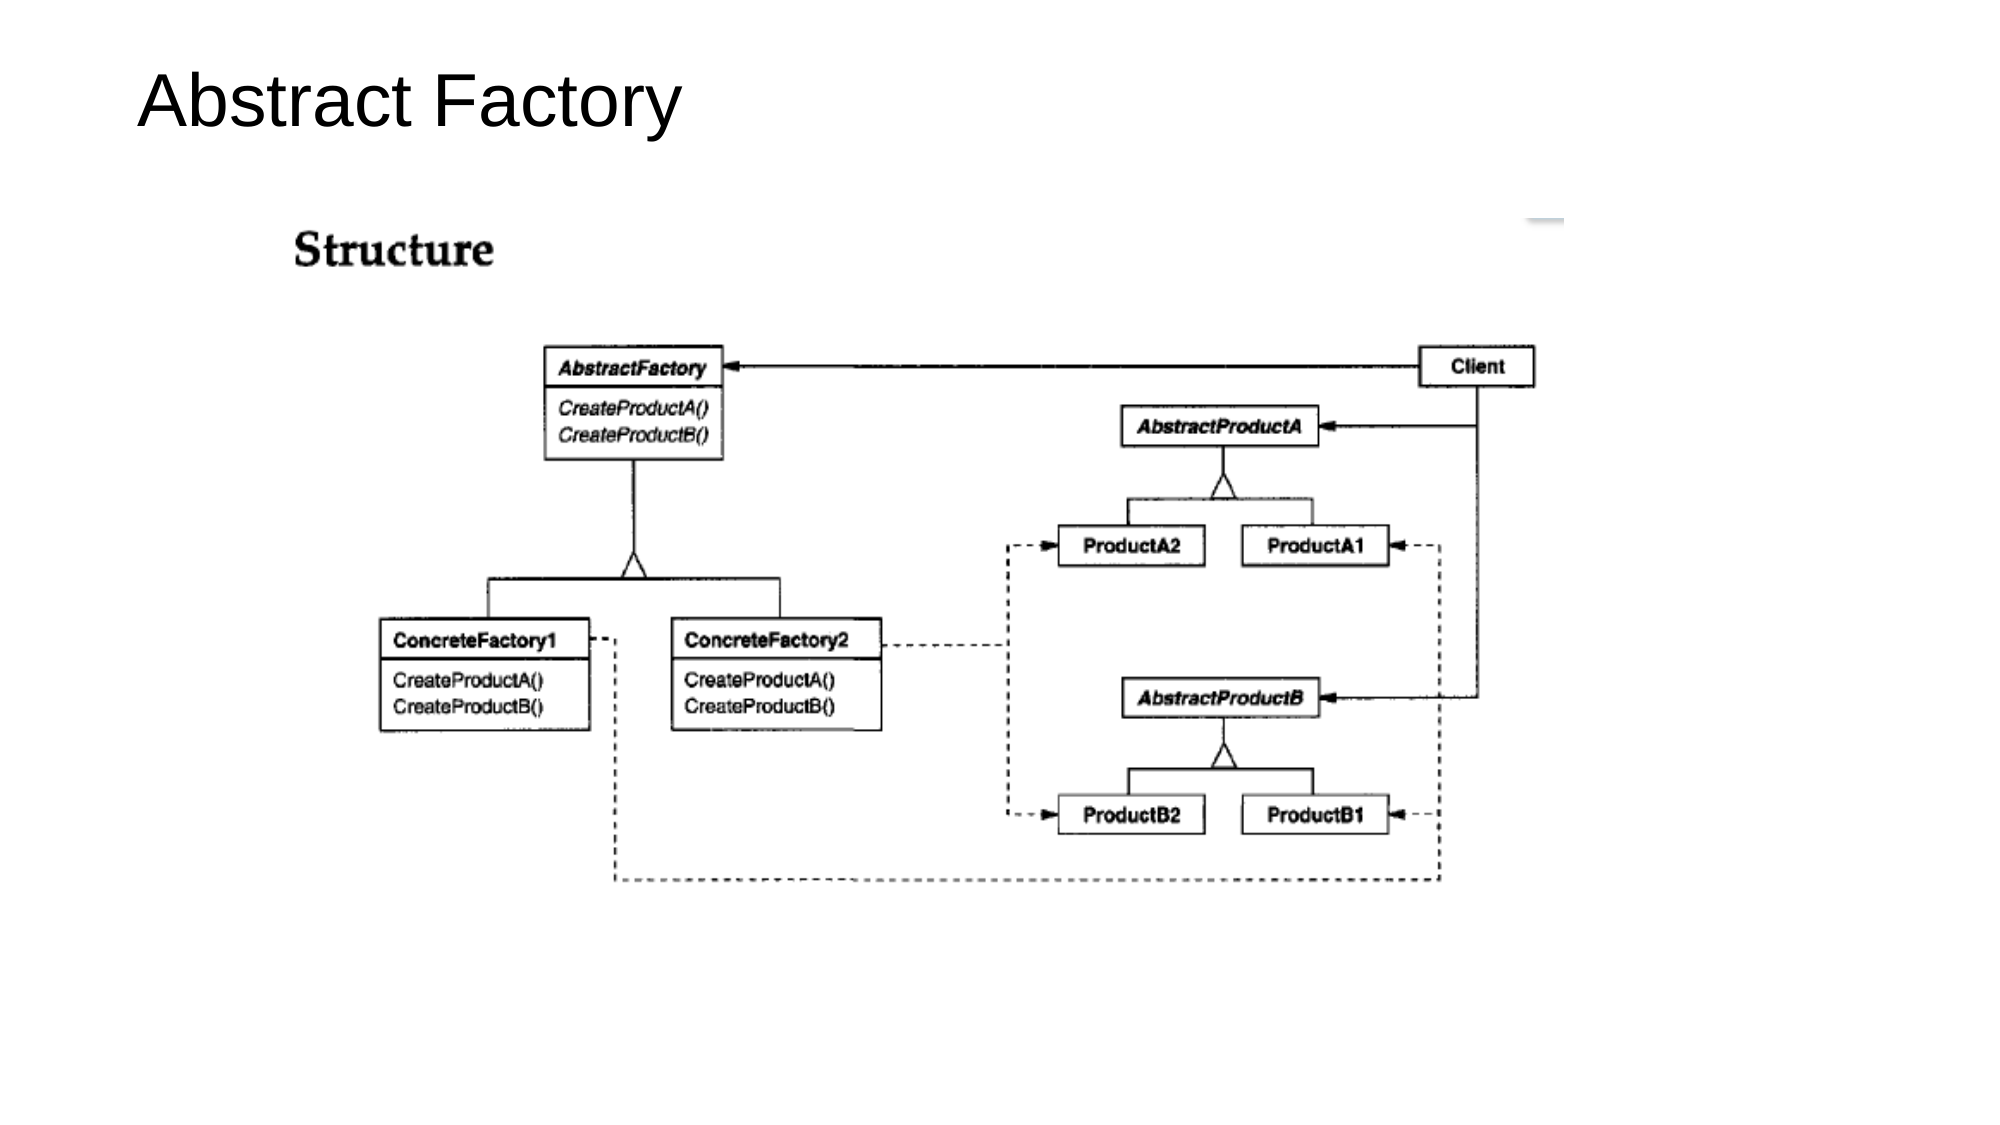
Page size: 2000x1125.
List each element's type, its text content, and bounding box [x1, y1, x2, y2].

title Abstract Factory [137, 47, 706, 151]
picture [284, 218, 1564, 916]
